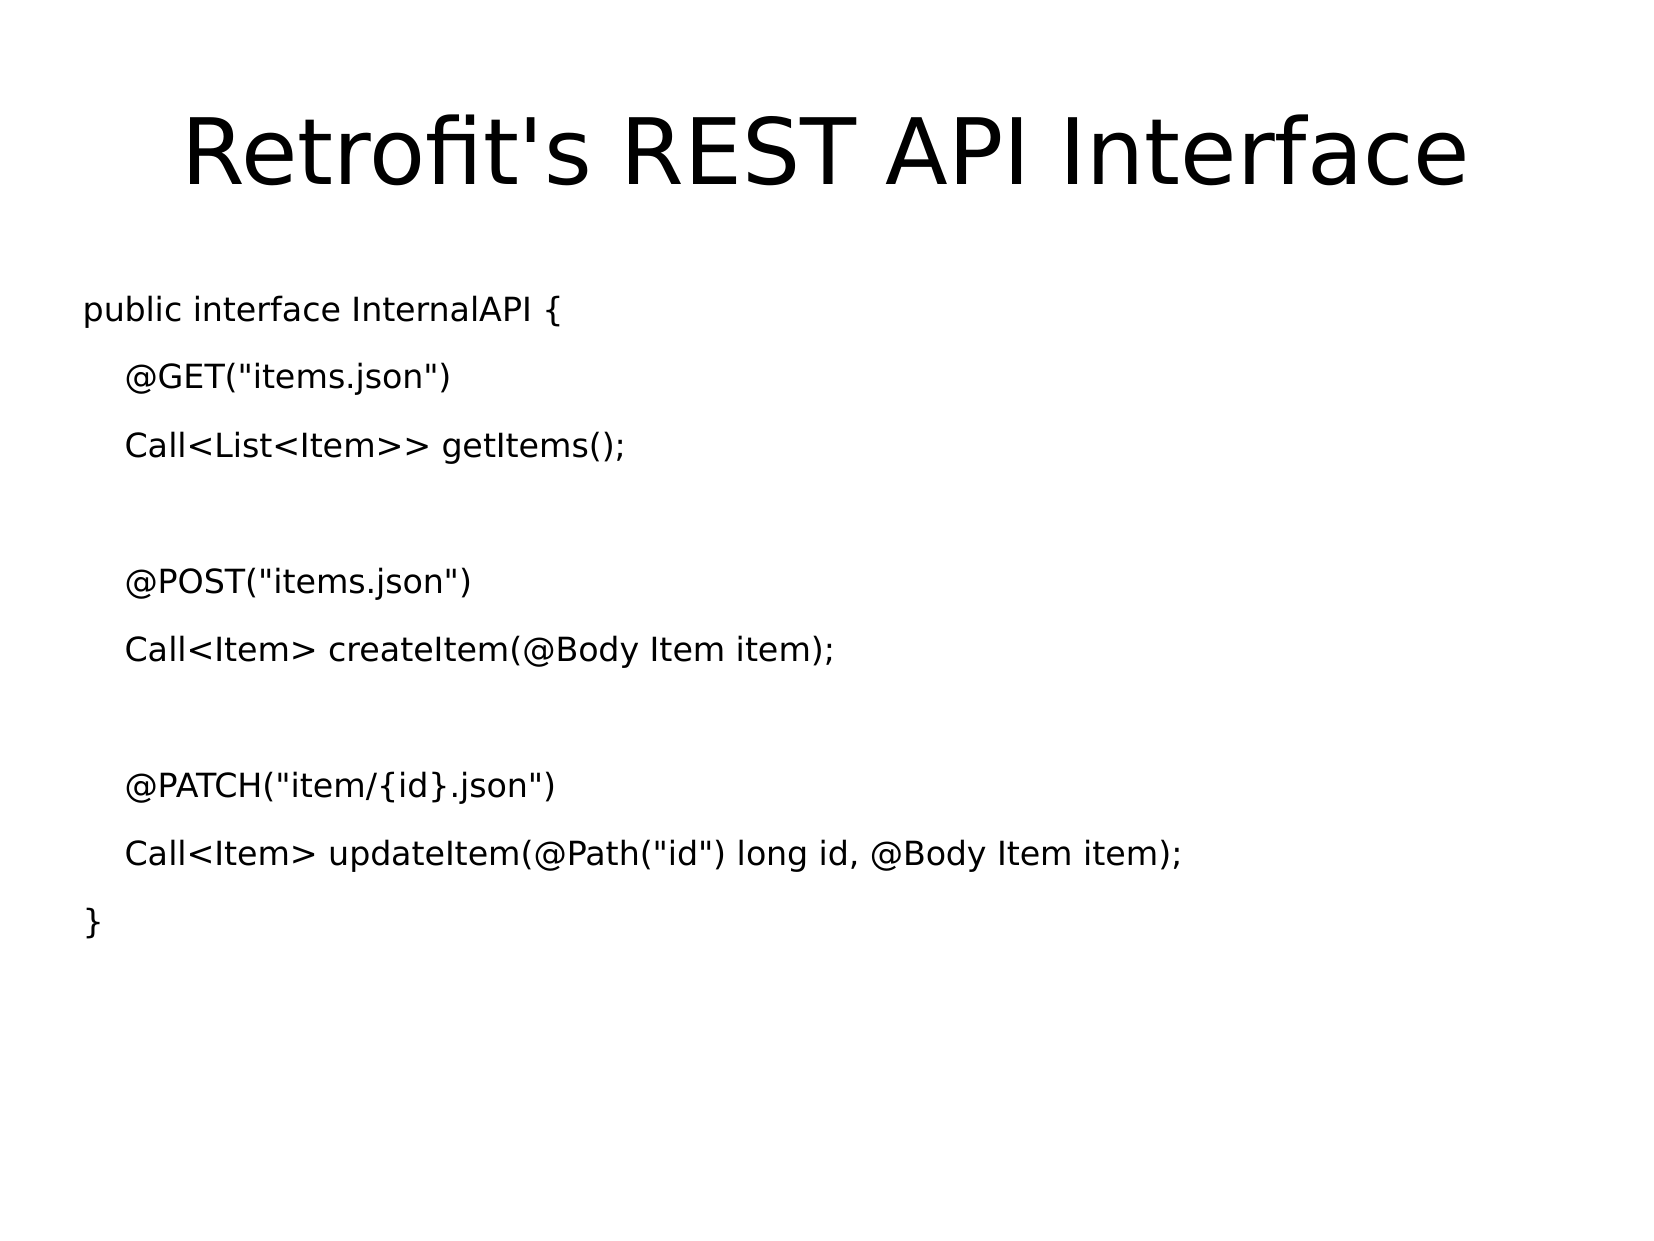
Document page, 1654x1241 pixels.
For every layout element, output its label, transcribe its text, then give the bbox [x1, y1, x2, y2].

list public interface InternalAPI { @GET("items.json") Call<List<Item>> getItems(); @POST("items.json") Call<Item> createItem(@Body Item item); @PATCH("item/{id}.json") Call<Item> updateItem(@Path("id") long id, @Body Item item); } [82, 290, 1571, 1010]
title Retrofit's REST API Interface [82, 49, 1571, 257]
